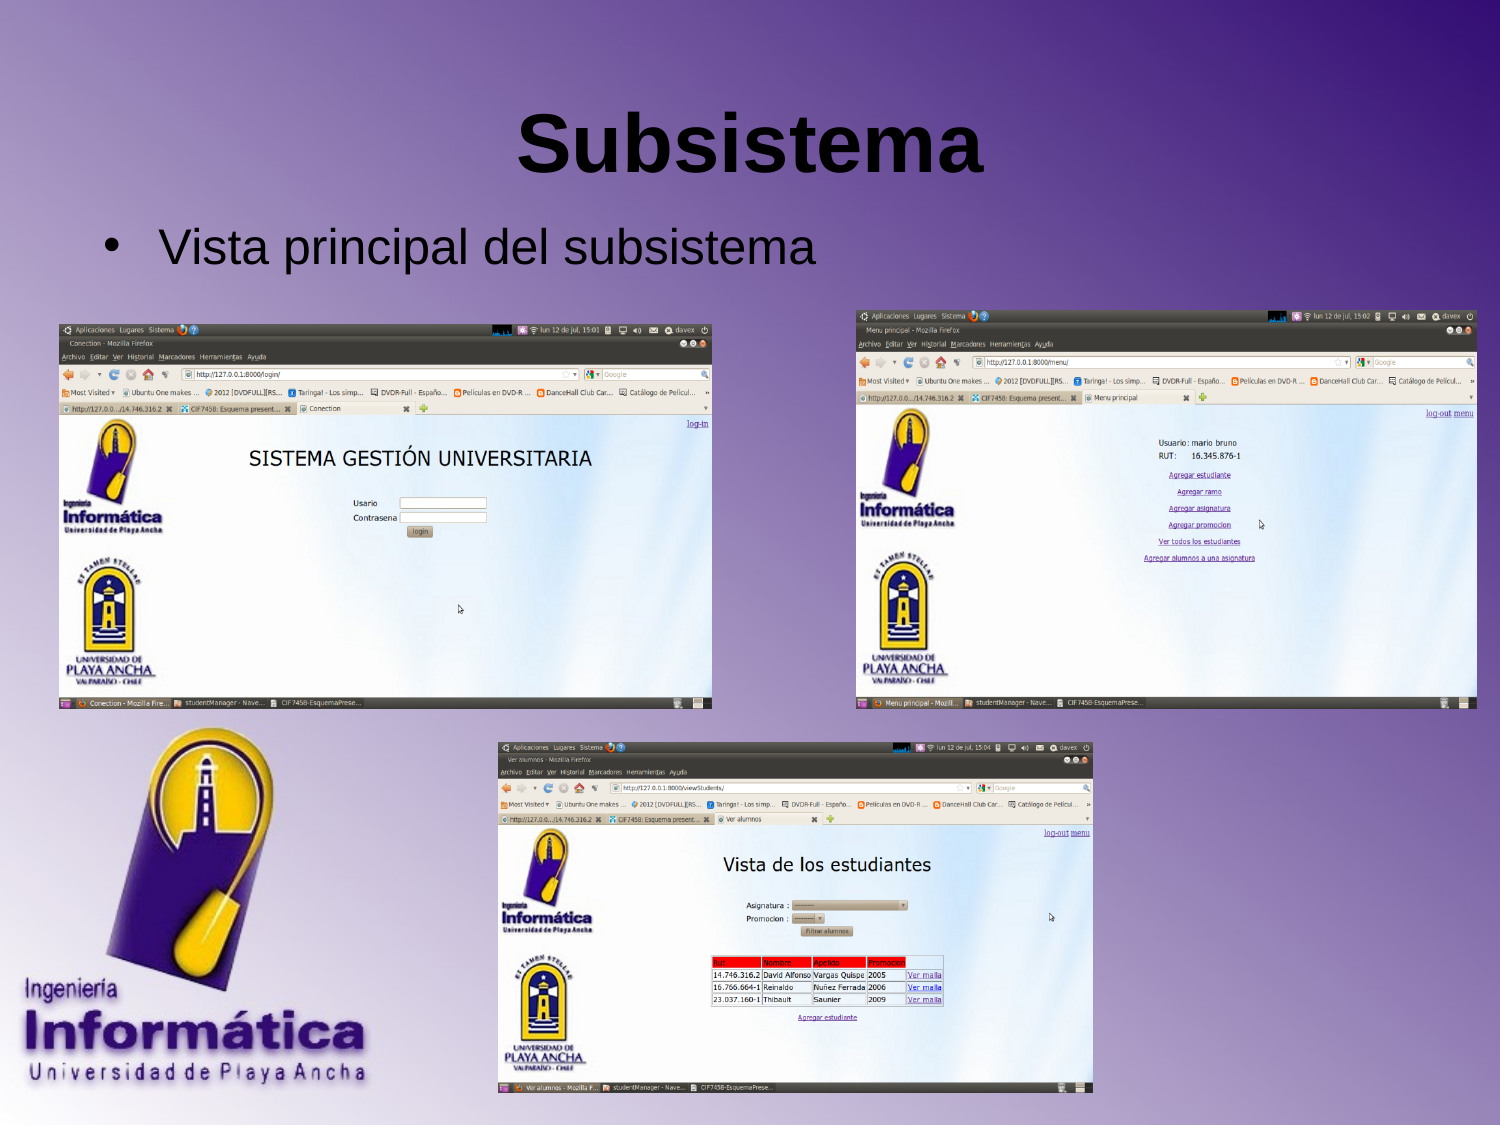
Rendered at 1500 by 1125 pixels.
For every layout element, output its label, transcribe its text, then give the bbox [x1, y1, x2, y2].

title Subsistema [75, 45, 1426, 233]
picture [0, 0, 1500, 1125]
list Vista principal del subsistema [88, 206, 1425, 1005]
